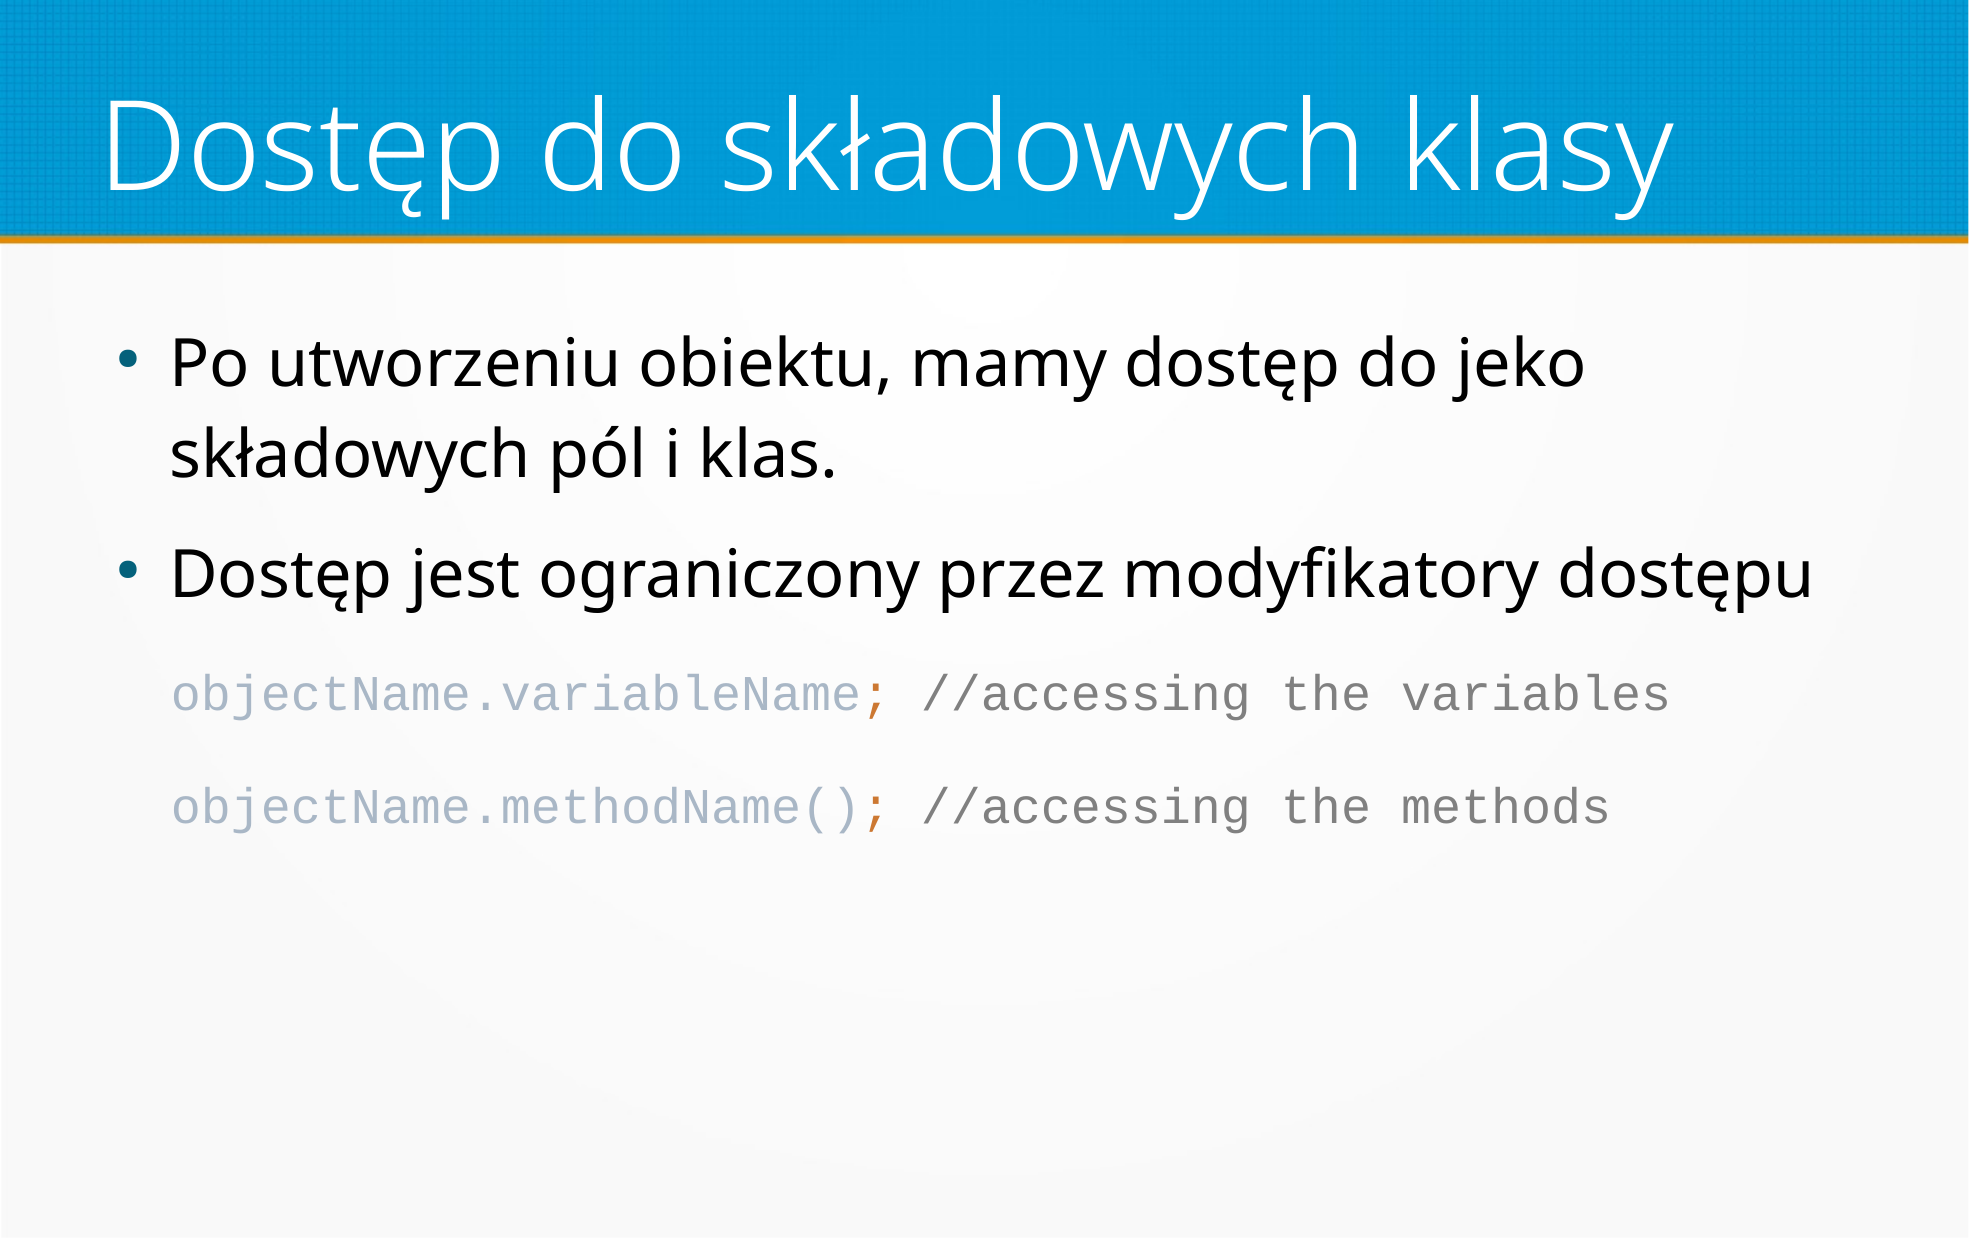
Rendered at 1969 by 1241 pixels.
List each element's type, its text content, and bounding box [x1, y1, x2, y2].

list Po utworzeniu obiektu, mamy dostęp do jeko składowych pól i klas. Dostęp jest ograniczony przez modyfikatory dostępu [98, 315, 1861, 1081]
text_box objectName.variableName; //accessing the variables objectName.methodName(); //accessing the methods [165, 592, 1681, 916]
title Dostęp do składowych klasy [98, 19, 1870, 227]
picture [0, 233, 1969, 1241]
